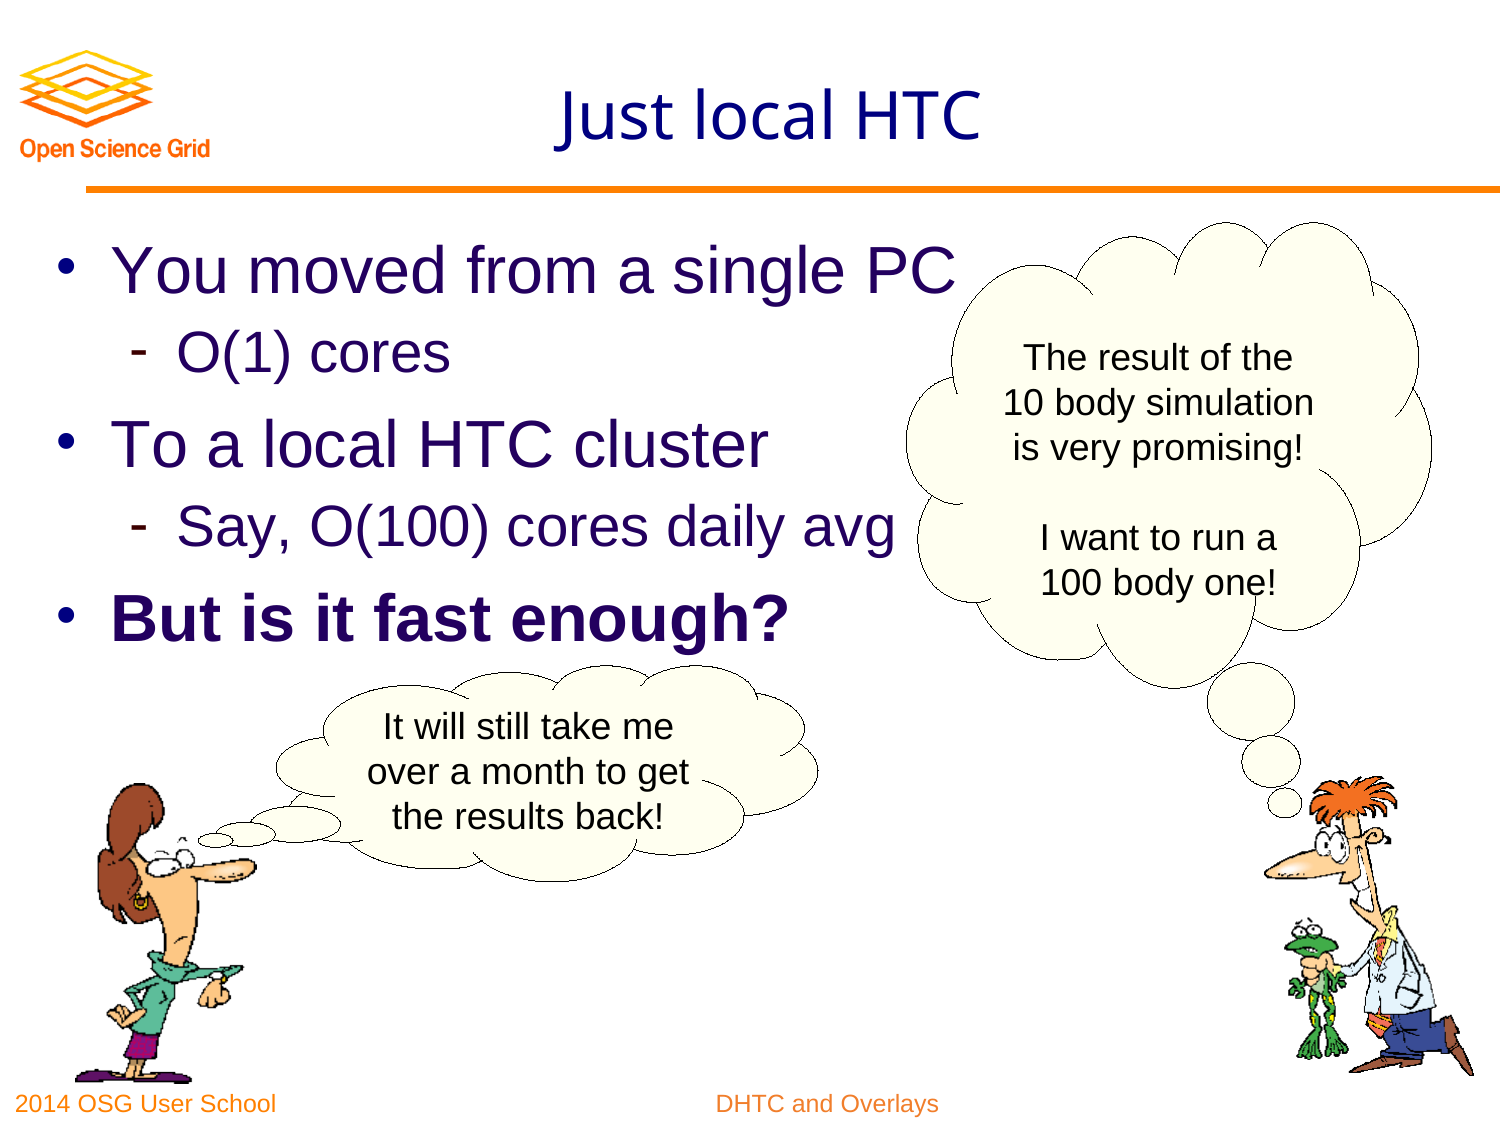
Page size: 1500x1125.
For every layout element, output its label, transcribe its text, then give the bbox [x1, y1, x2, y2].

picture [75, 783, 257, 1084]
text_box The result of the 10 body simulation is very promising! I want to run a 100 body one! [906, 222, 1432, 788]
list You moved from a single PC O(1) cores To a local HTC cluster Say, O(100) cores daily avg But is it fast enough? [39, 218, 1487, 993]
picture [1264, 775, 1474, 1076]
text_box It will still take me over a month to get the results back! [198, 665, 819, 882]
picture [0, 27, 201, 179]
title Just local HTC [201, 18, 1342, 207]
